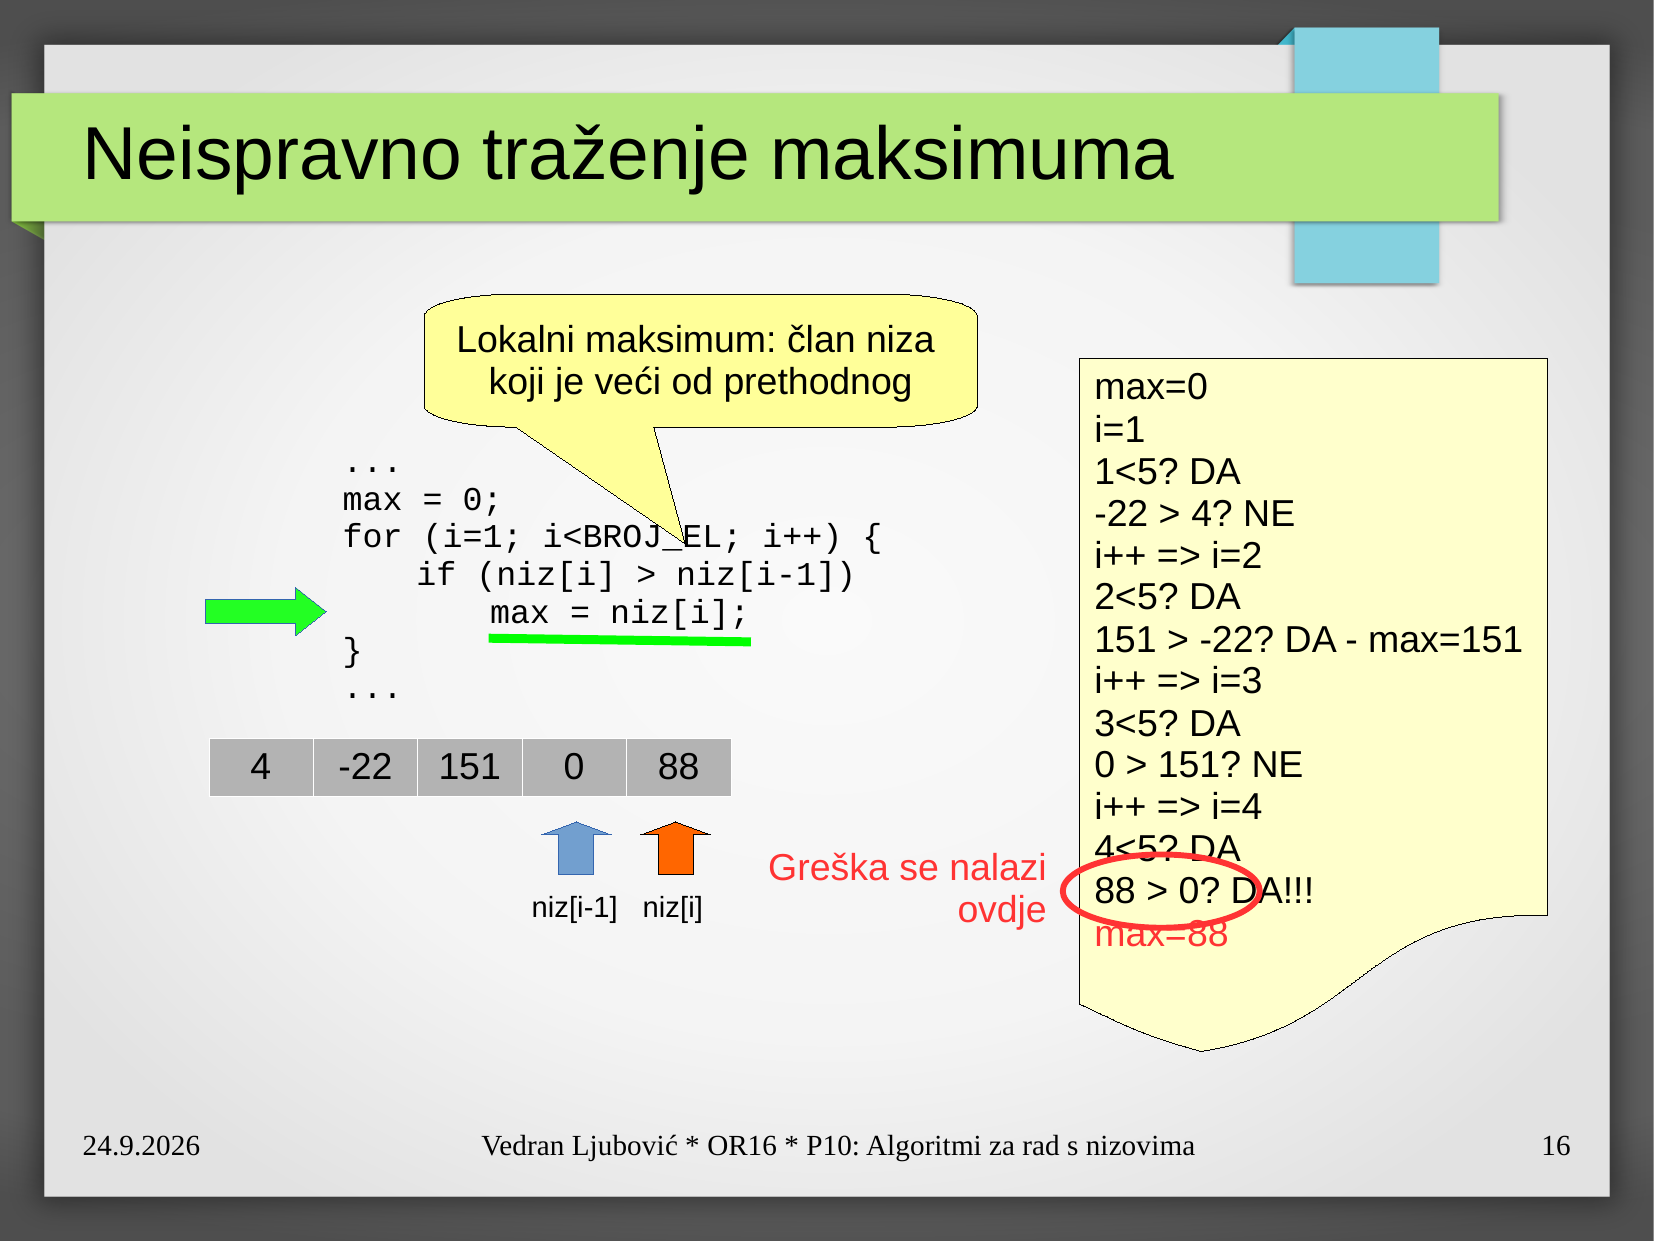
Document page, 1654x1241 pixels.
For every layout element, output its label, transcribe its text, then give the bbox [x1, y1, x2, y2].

table_header 4 [210, 739, 313, 796]
text_box [541, 821, 612, 875]
text_box [640, 821, 711, 875]
text_box max=0 i=1 1<5? DA -22 > 4? NE i++ => i=2 2<5? DA 151 > -22? DA - max=151 i++ => i=3 3<5? DA 0 > 151? NE i++ => i=4 4<5? DA 88 > 0? DA!!! max=88 [1079, 358, 1548, 1052]
table_header 0 [523, 739, 626, 796]
table_header 151 [418, 739, 522, 796]
text_box Lokalni maksimum: član niza koji je veći od prethodnog [424, 294, 978, 544]
text_box Greška se nalazi ovdje [750, 836, 1065, 942]
table_header 88 [627, 739, 731, 796]
text_box niz[i-1] niz[i] [456, 880, 725, 935]
text_box [205, 587, 327, 636]
title Neispravno traženje maksimuma [82, 94, 1264, 213]
text_box max=0 i=1 1<5? DA -22 > 4? NE i++ => i=2 2<5? DA 151 > -22? DA - max=151 i++ => i=3 3<5? DA 0 > 151? NE i++ => i=4 4<5? DA 88 > 0? DA!!! max=88 [1079, 858, 1253, 924]
text_box ... max = 0; for (i=1; i<BROJ_EL; i++) { if (niz[i] > niz[i-1]) max = niz[i]; } ... [254, 399, 1143, 1034]
table_header -22 [314, 739, 417, 796]
picture [0, 0, 1654, 1241]
